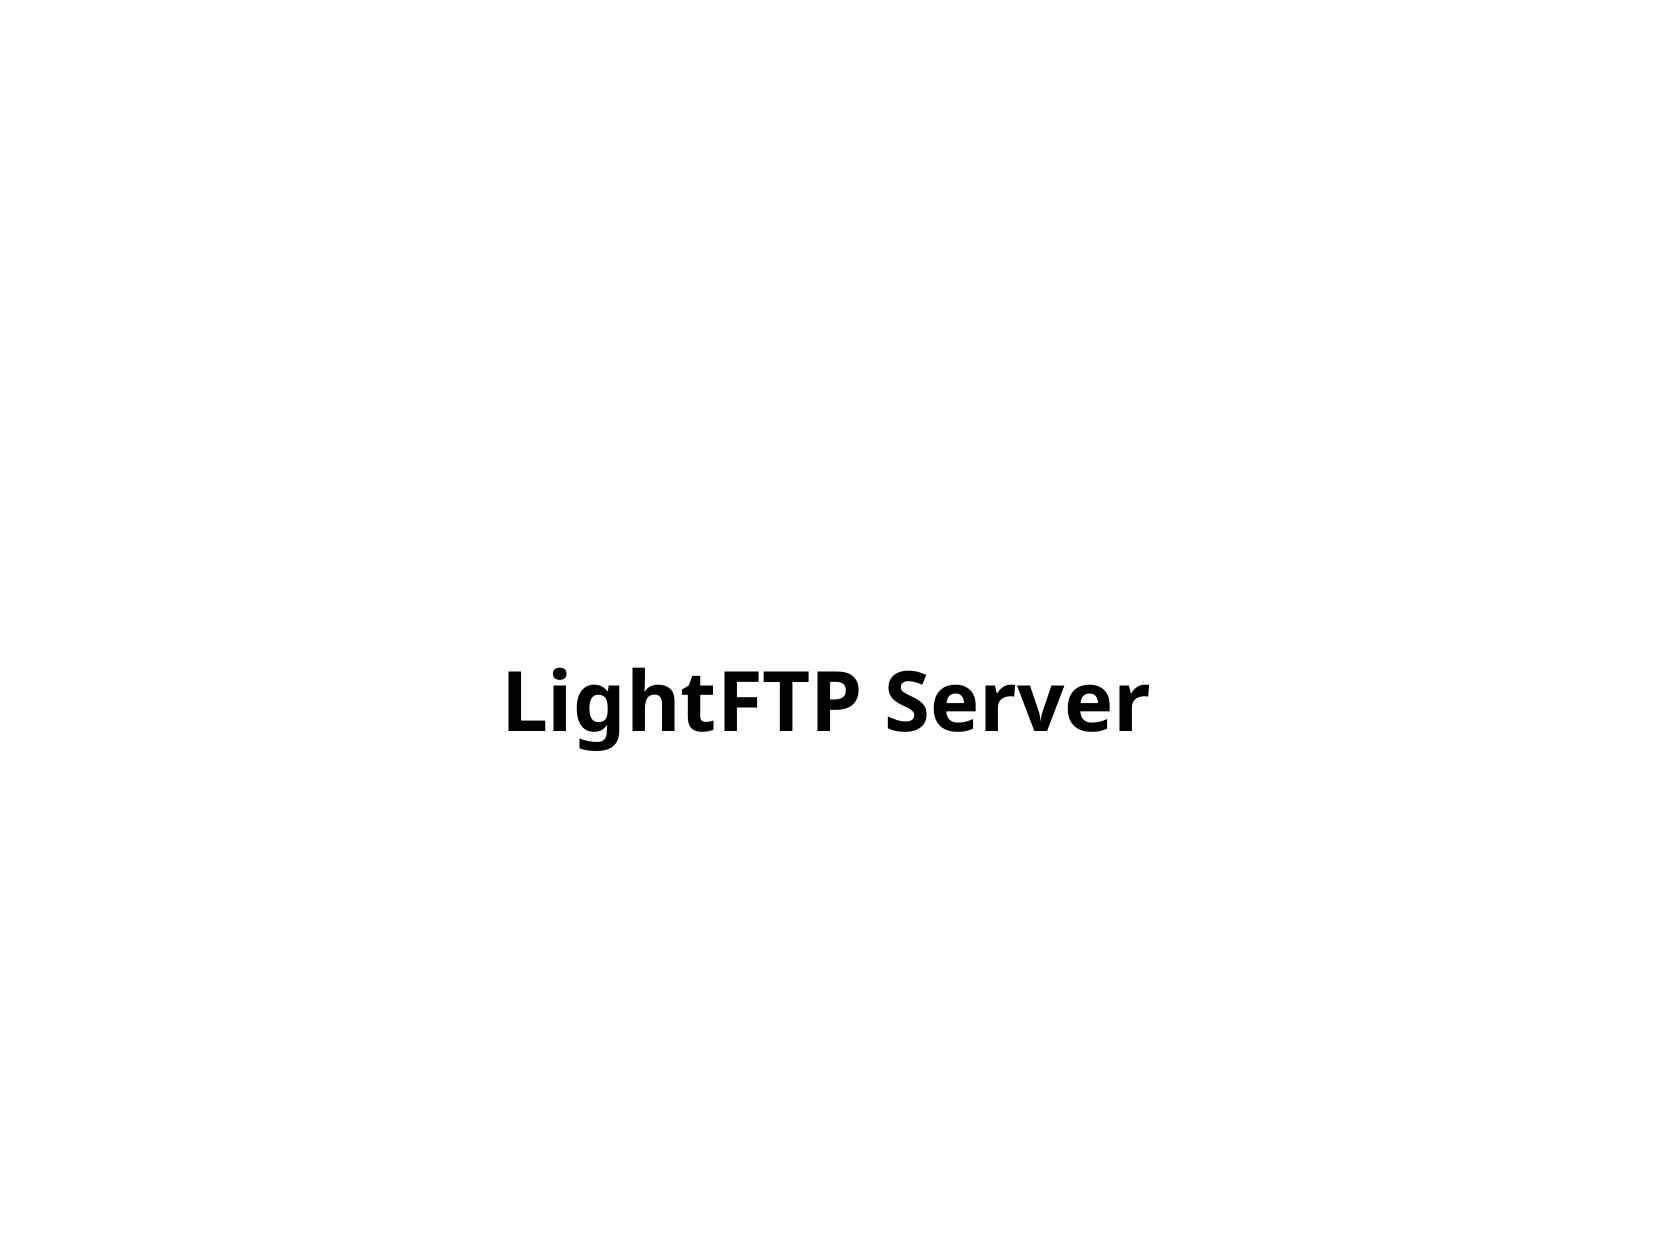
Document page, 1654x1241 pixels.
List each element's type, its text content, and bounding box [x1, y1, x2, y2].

subtitle LightFTP Server [82, 290, 1571, 1109]
